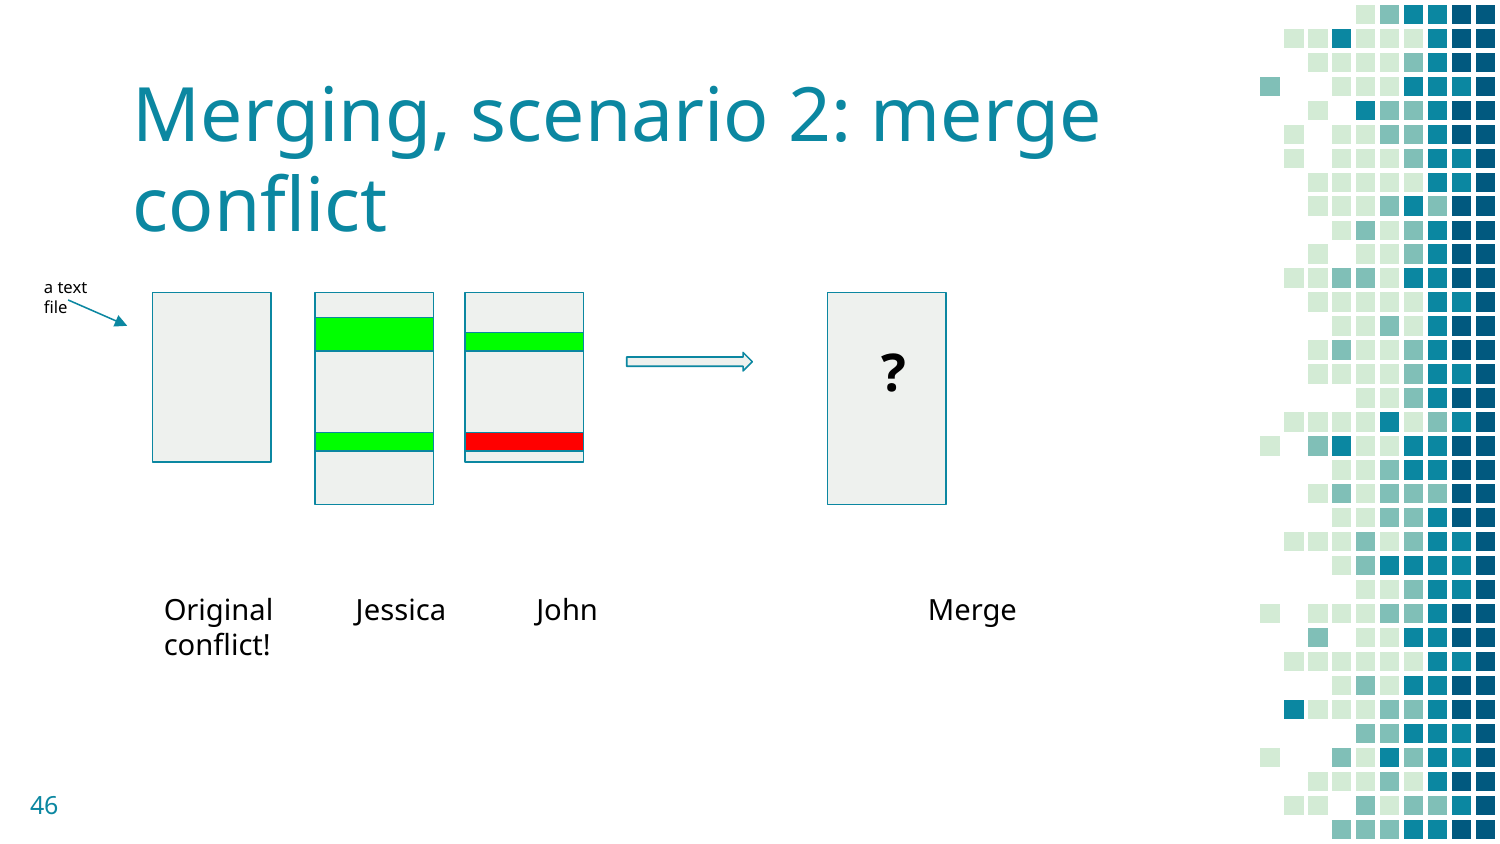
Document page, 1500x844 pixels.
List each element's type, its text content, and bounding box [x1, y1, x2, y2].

text_box Original Jessica John Merge conflict! [148, 576, 1069, 677]
title Merging, scenario 2: merge conflict [117, 121, 1227, 262]
text_box a text file [29, 261, 119, 332]
text_box [827, 292, 946, 505]
text_box [315, 292, 434, 505]
slide_number <number> [15, 774, 105, 839]
text_box [626, 352, 753, 371]
text_box [152, 292, 271, 463]
text_box [465, 292, 584, 463]
text_box ? [866, 324, 957, 417]
